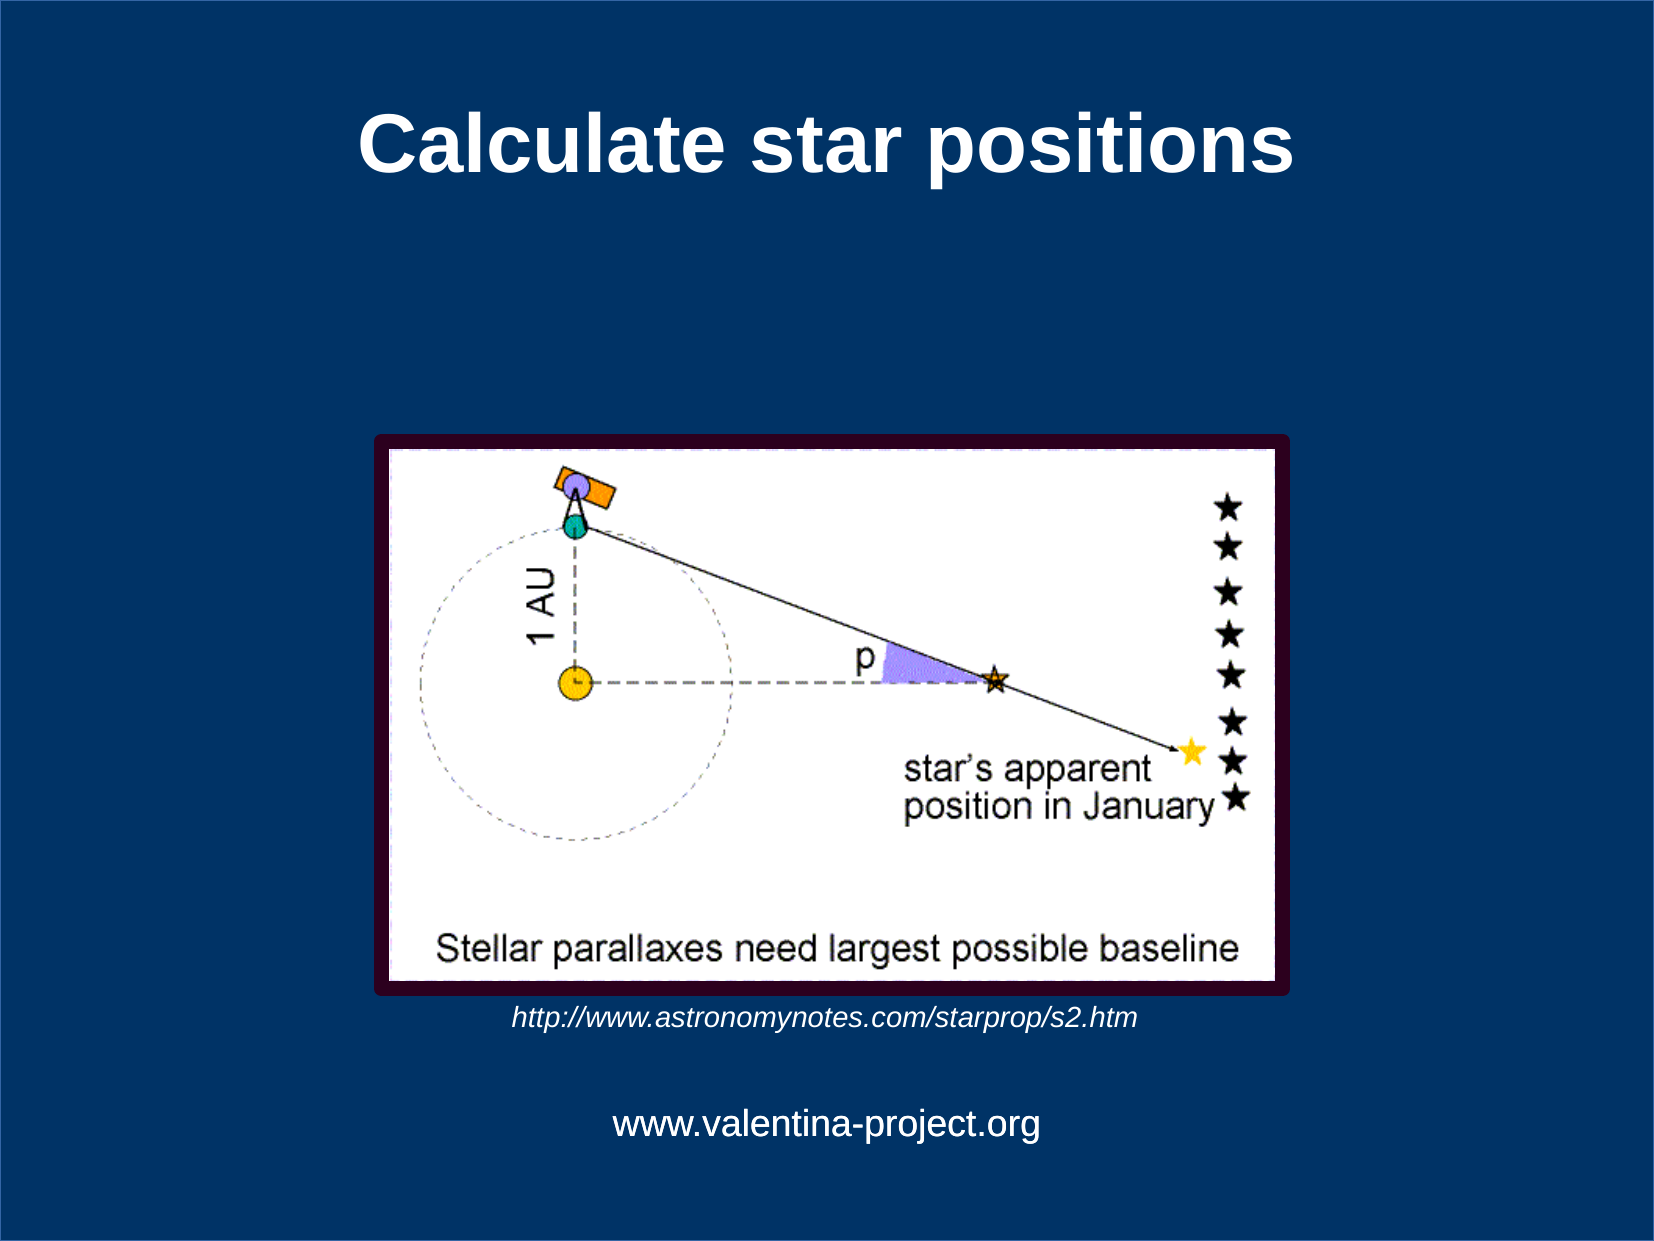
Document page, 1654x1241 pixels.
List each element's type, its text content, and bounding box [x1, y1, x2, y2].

text_box Calculate star positions [342, 90, 1312, 385]
picture [389, 448, 1276, 982]
text_box www.valentina-project.org [598, 1095, 1056, 1171]
text_box http://www.astronomynotes.com/starprop/s2.htm [496, 993, 1181, 1051]
text_box [0, 0, 1654, 1241]
